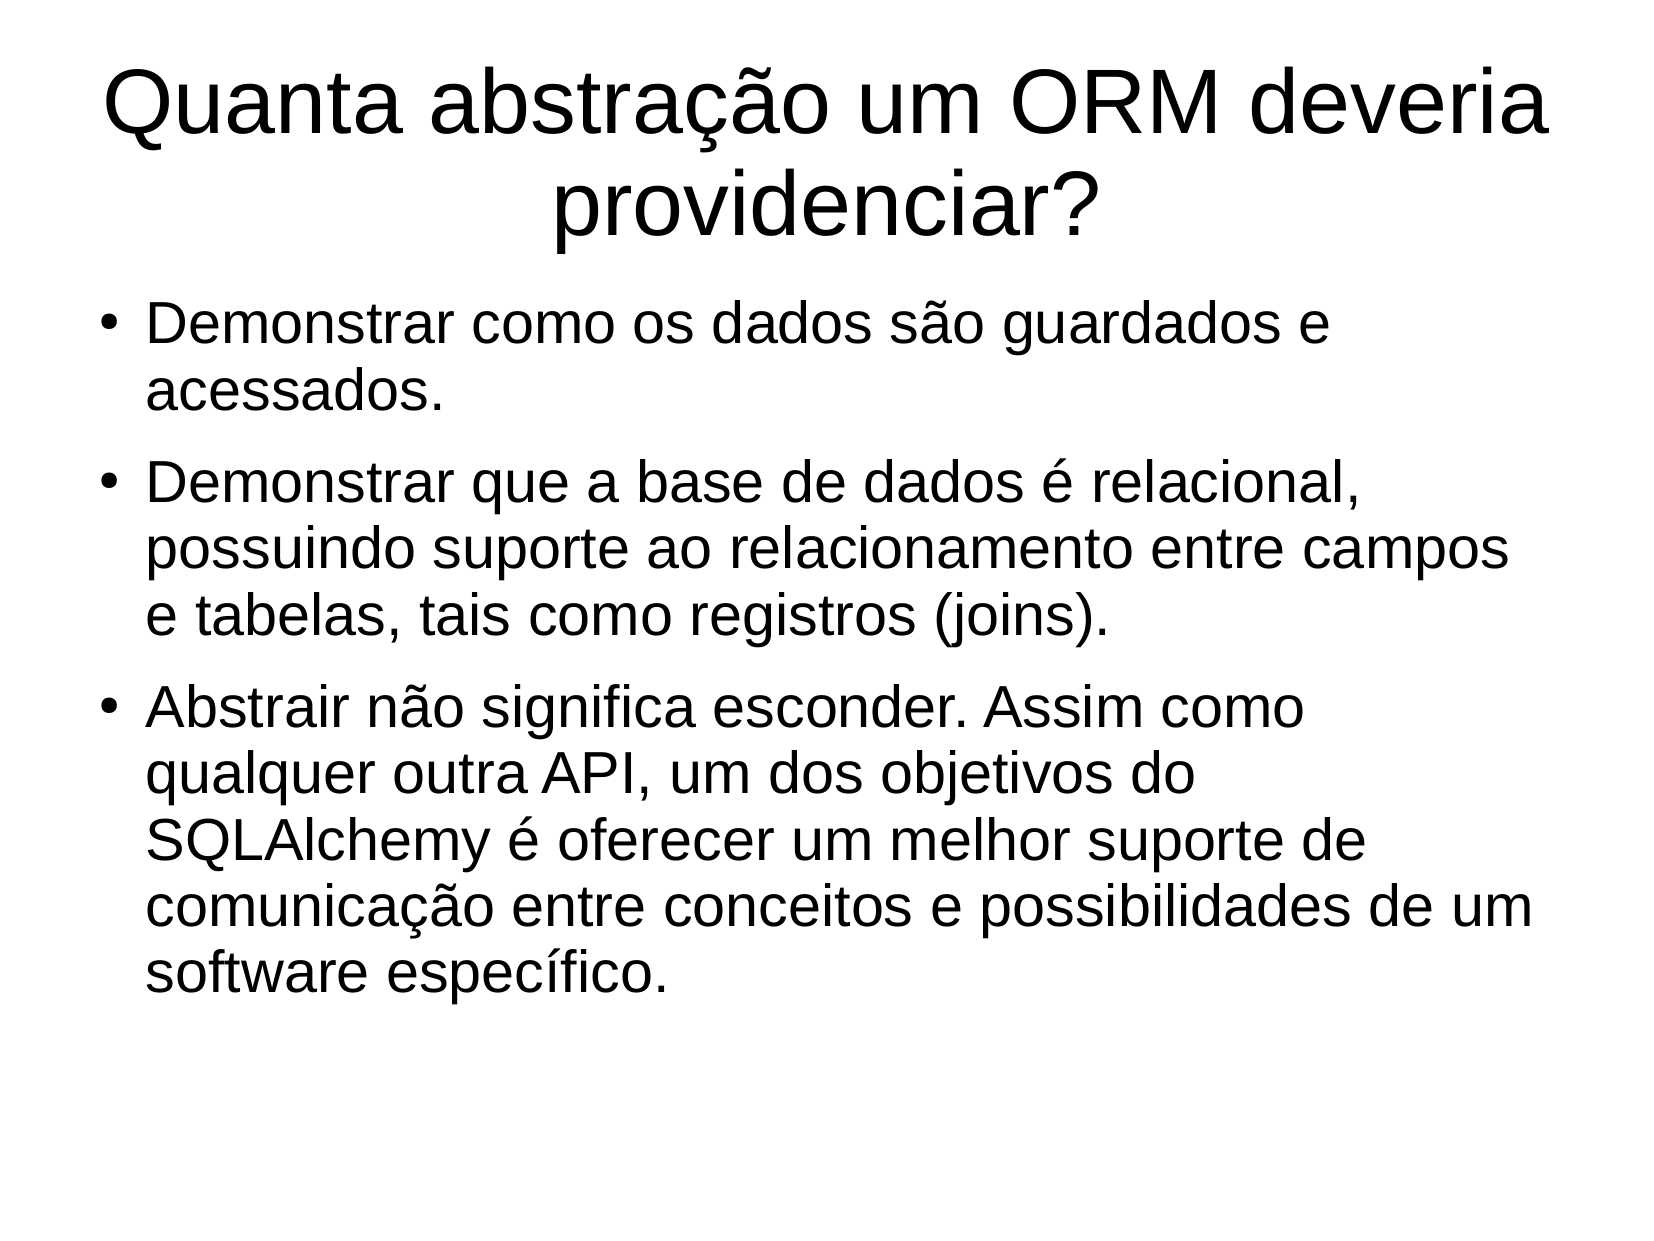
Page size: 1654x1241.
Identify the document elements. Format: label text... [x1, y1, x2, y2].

list Demonstrar como os dados são guardados e acessados. Demonstrar que a base de dados é relacional, possuindo suporte ao relacionamento entre campos e tabelas, tais como registros (joins). Abstrair não significa esconder. Assim como qualquer outra API, um dos objetivos do SQLAlchemy é oferecer um melhor suporte de comunicação entre conceitos e possibilidades de um software específico. [82, 290, 1538, 1010]
title Quanta abstração um ORM deveria providenciar? [82, 49, 1571, 257]
